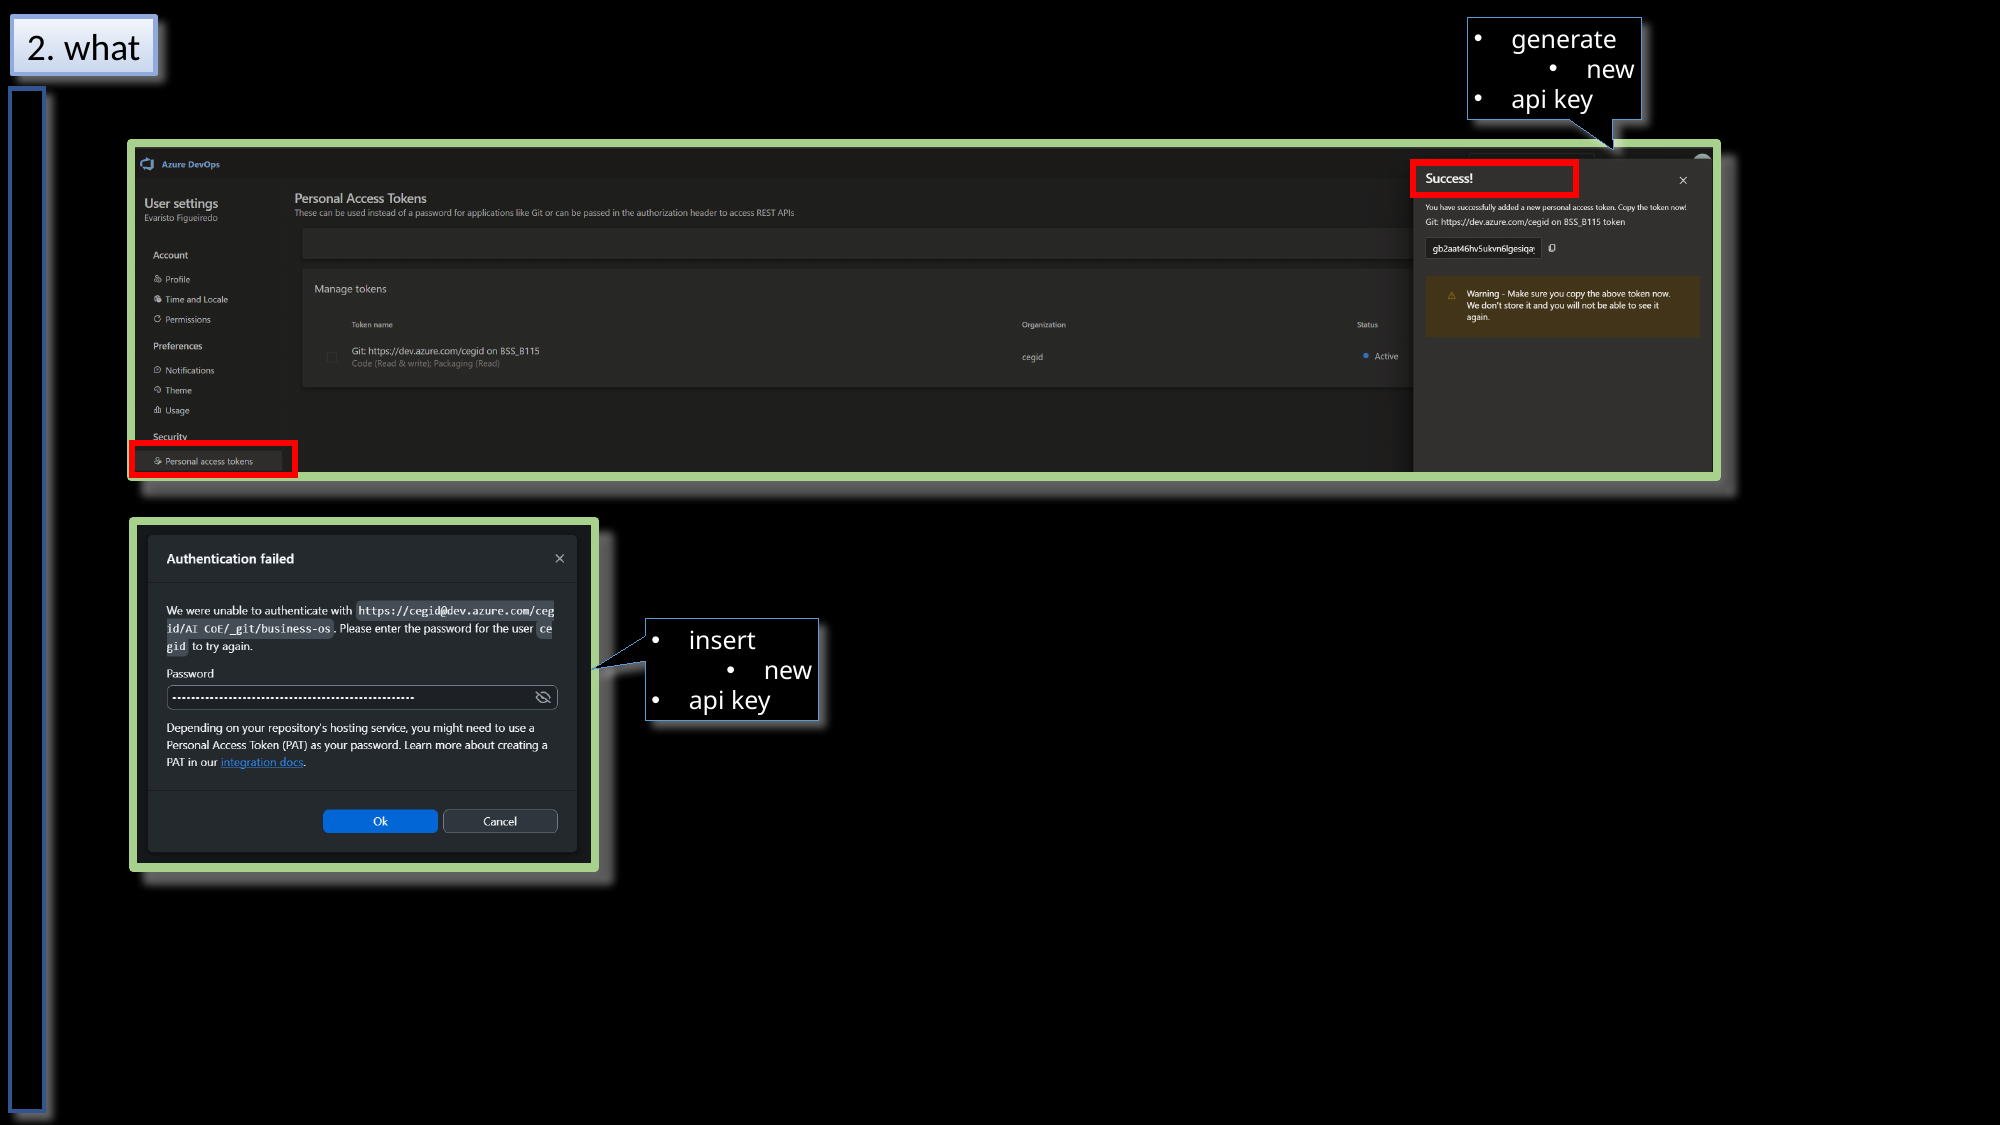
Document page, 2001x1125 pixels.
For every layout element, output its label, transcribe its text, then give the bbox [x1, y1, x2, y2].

text_box [9, 88, 44, 1111]
text_box insert new api key [591, 618, 819, 721]
picture [136, 525, 592, 864]
picture [135, 146, 1713, 473]
text_box generate new api key [1467, 17, 1642, 150]
title 2. what [11, 16, 156, 74]
picture [135, 446, 292, 472]
